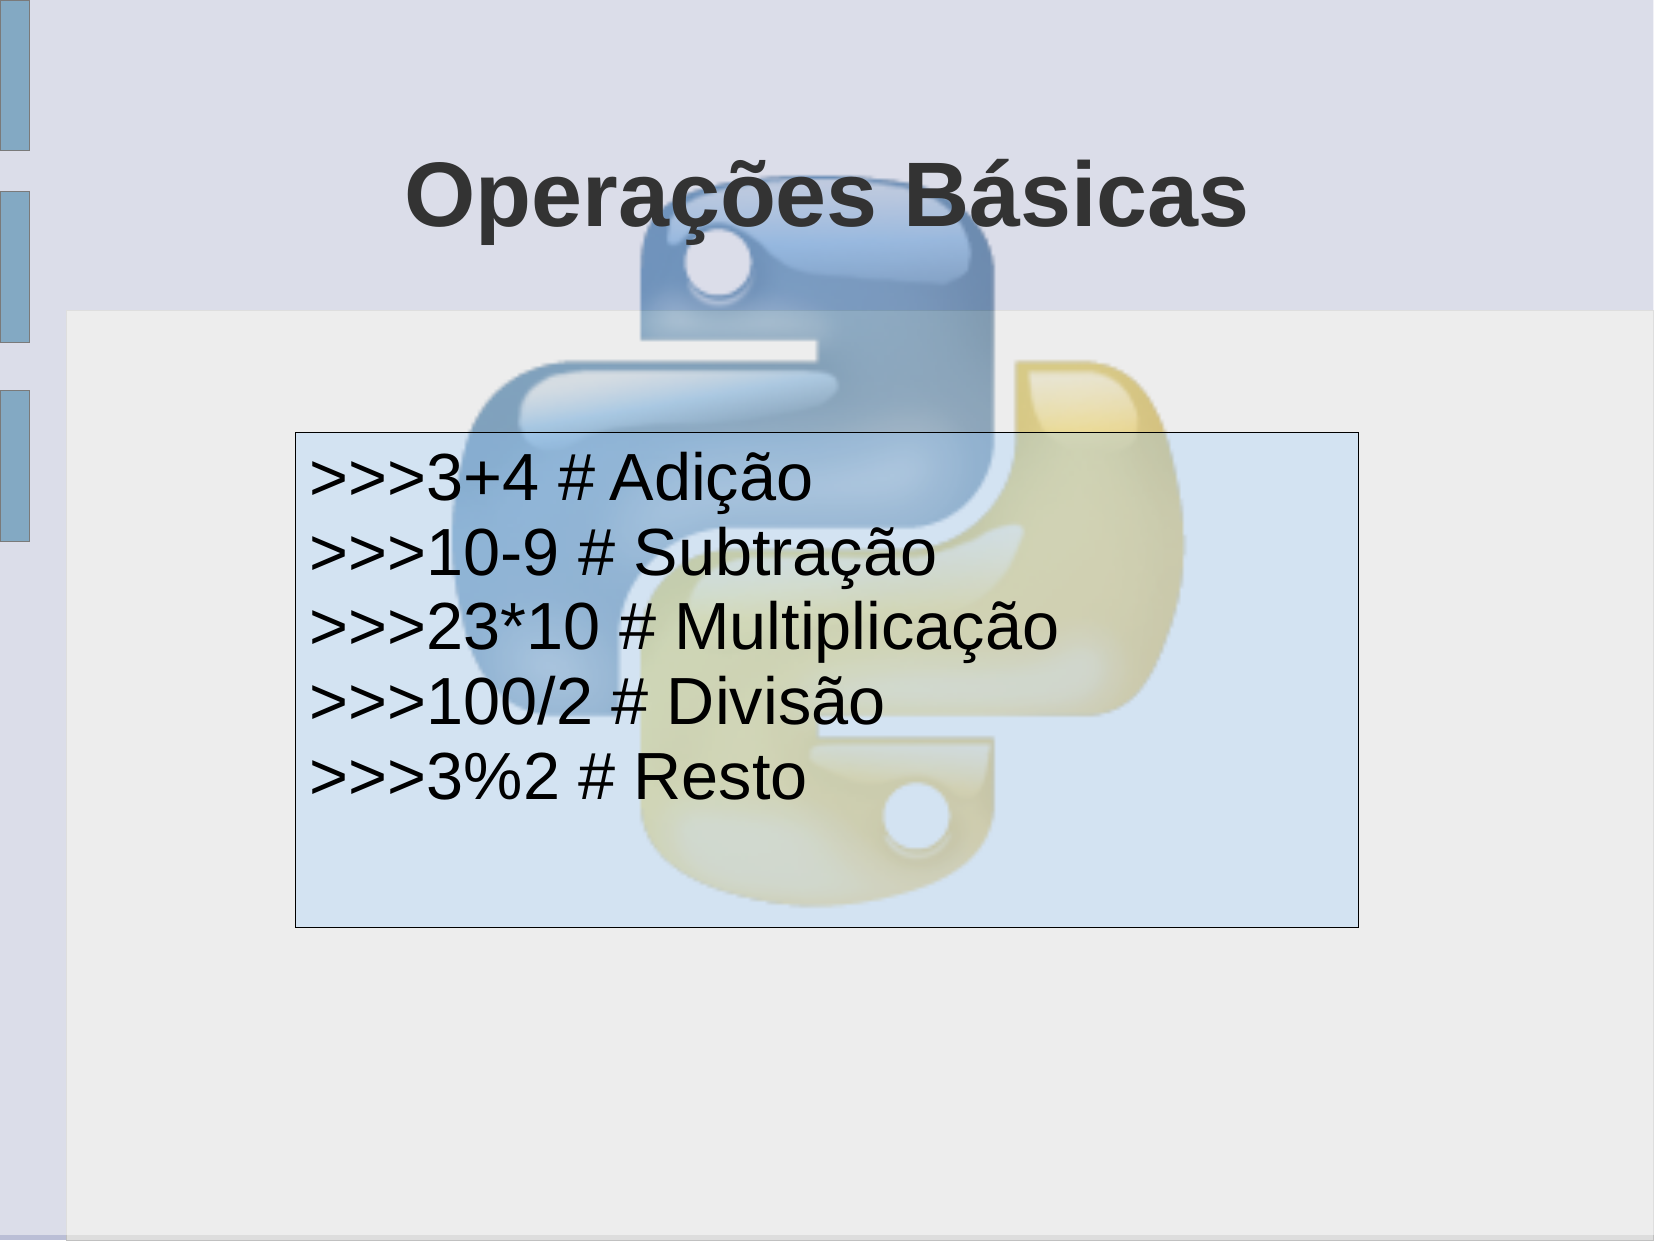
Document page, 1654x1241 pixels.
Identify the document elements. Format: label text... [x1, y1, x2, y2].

title Operações Básicas [121, 91, 1534, 299]
text_box >>>3+4 # Adição >>>10-9 # Subtração >>>23*10 # Multiplicação >>>100/2 # Divisão >>>3%2 # Resto [295, 432, 1359, 928]
picture [0, 0, 1654, 1235]
